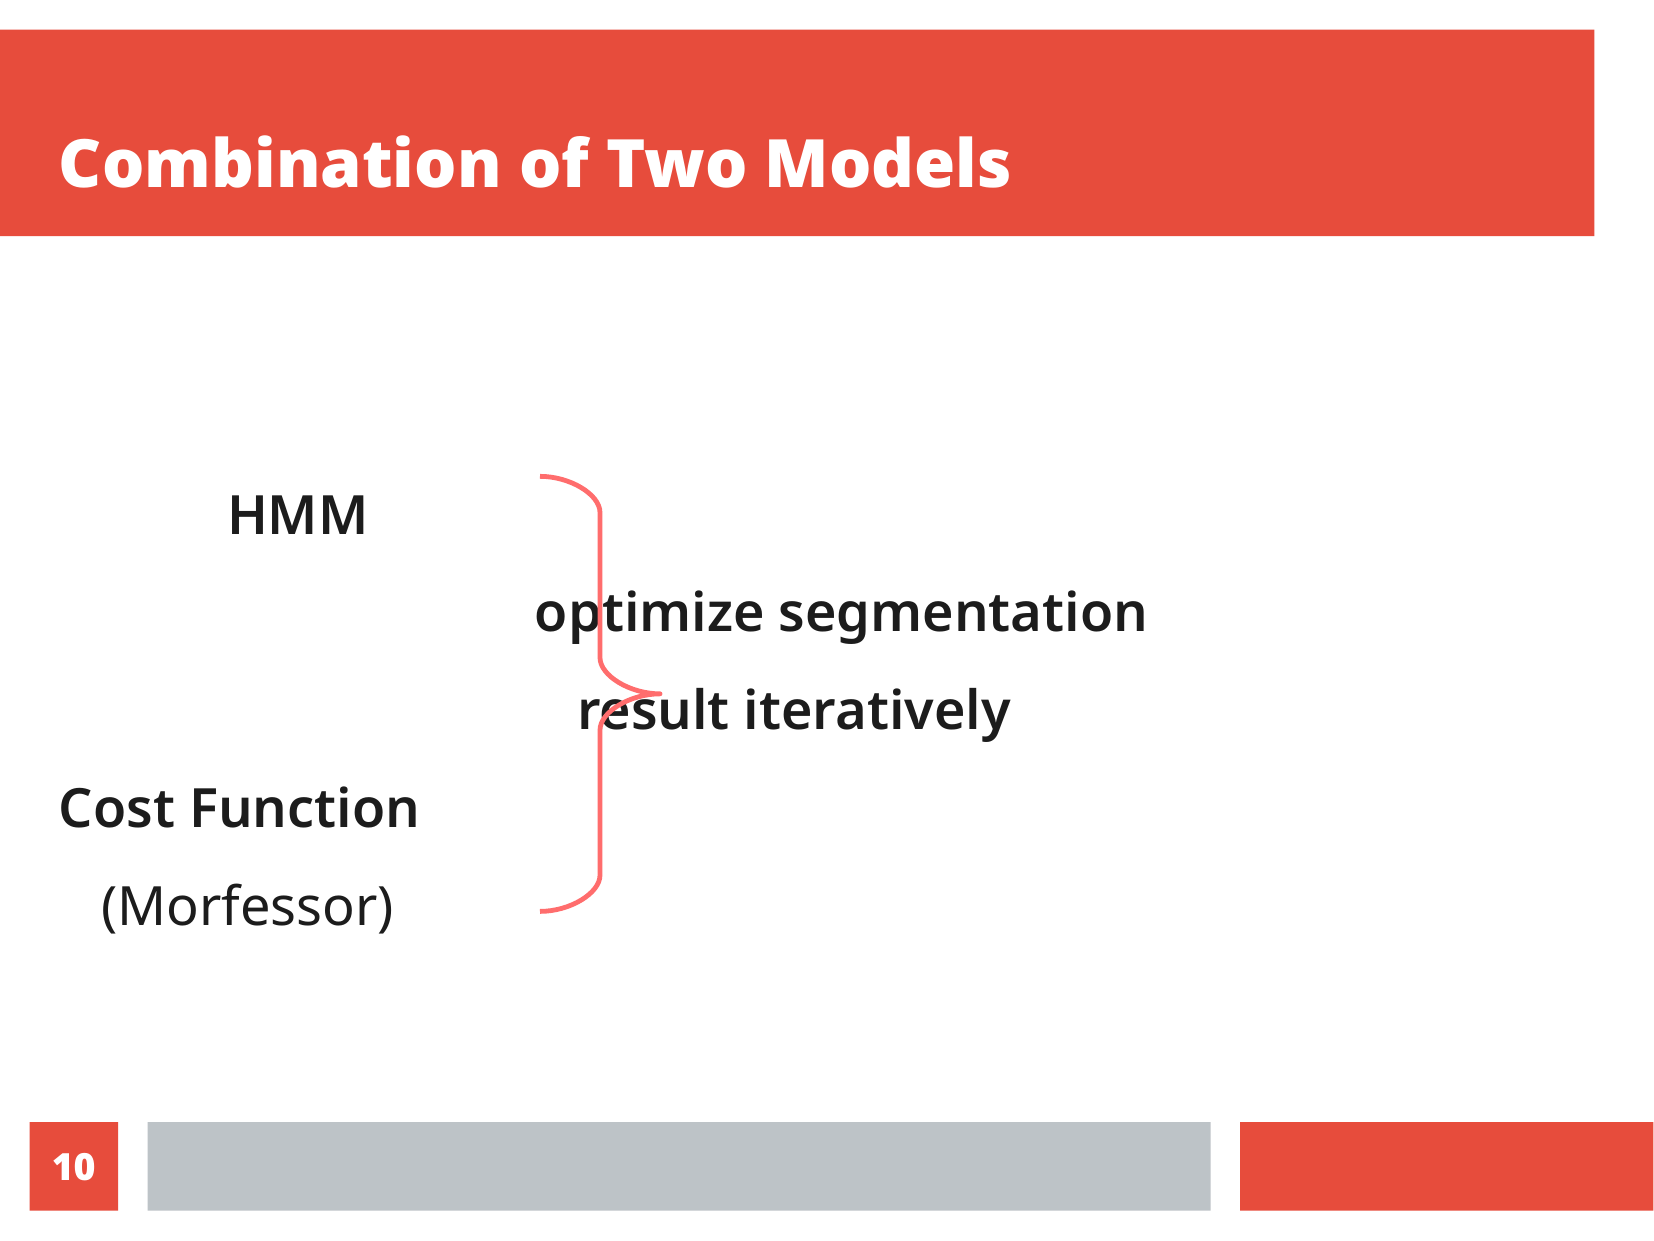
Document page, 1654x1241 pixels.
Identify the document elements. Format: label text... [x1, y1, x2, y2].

list HMM optimize segmentation result iteratively Cost Function (Morfessor) [59, 324, 1565, 1093]
title Combination of Two Models [59, 59, 1595, 207]
